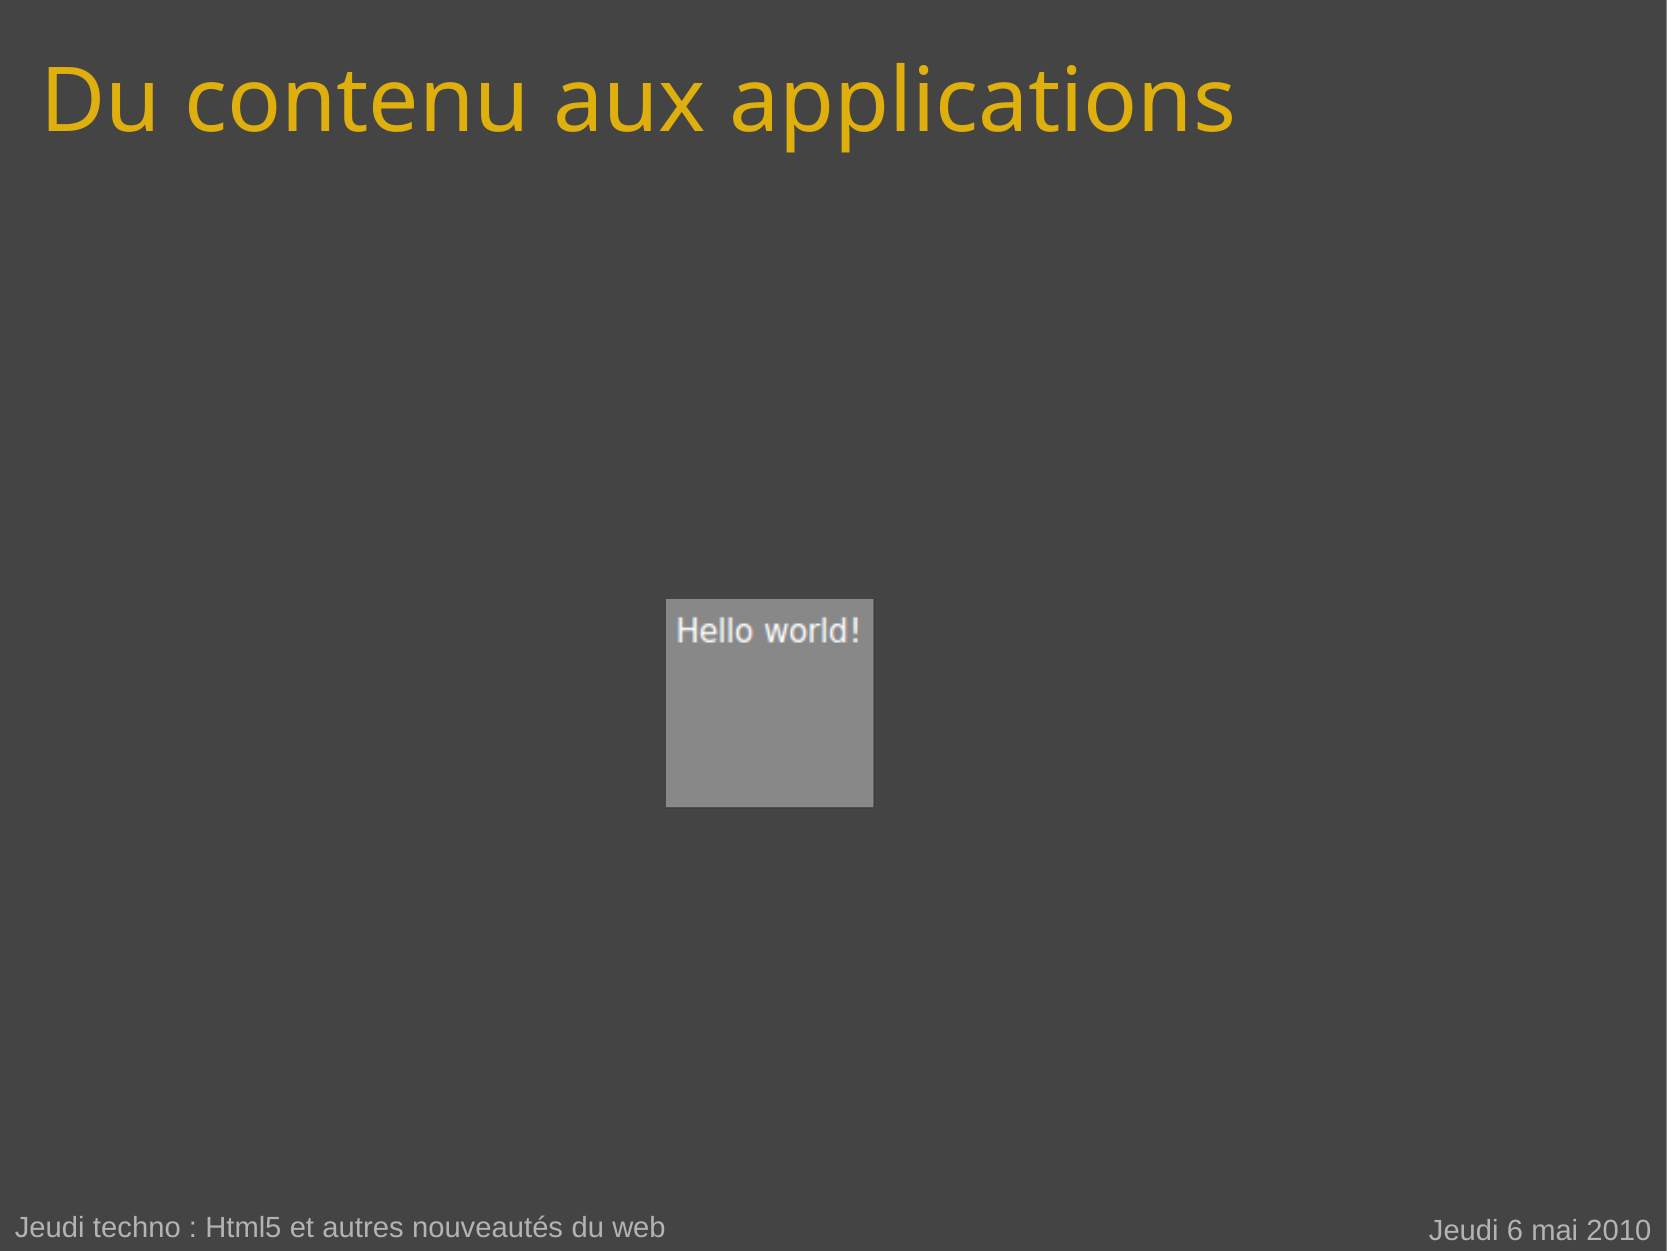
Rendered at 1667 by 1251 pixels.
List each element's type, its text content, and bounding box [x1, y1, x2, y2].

picture [0, 0, 1667, 1251]
title Du contenu aux applications [40, 50, 1627, 201]
